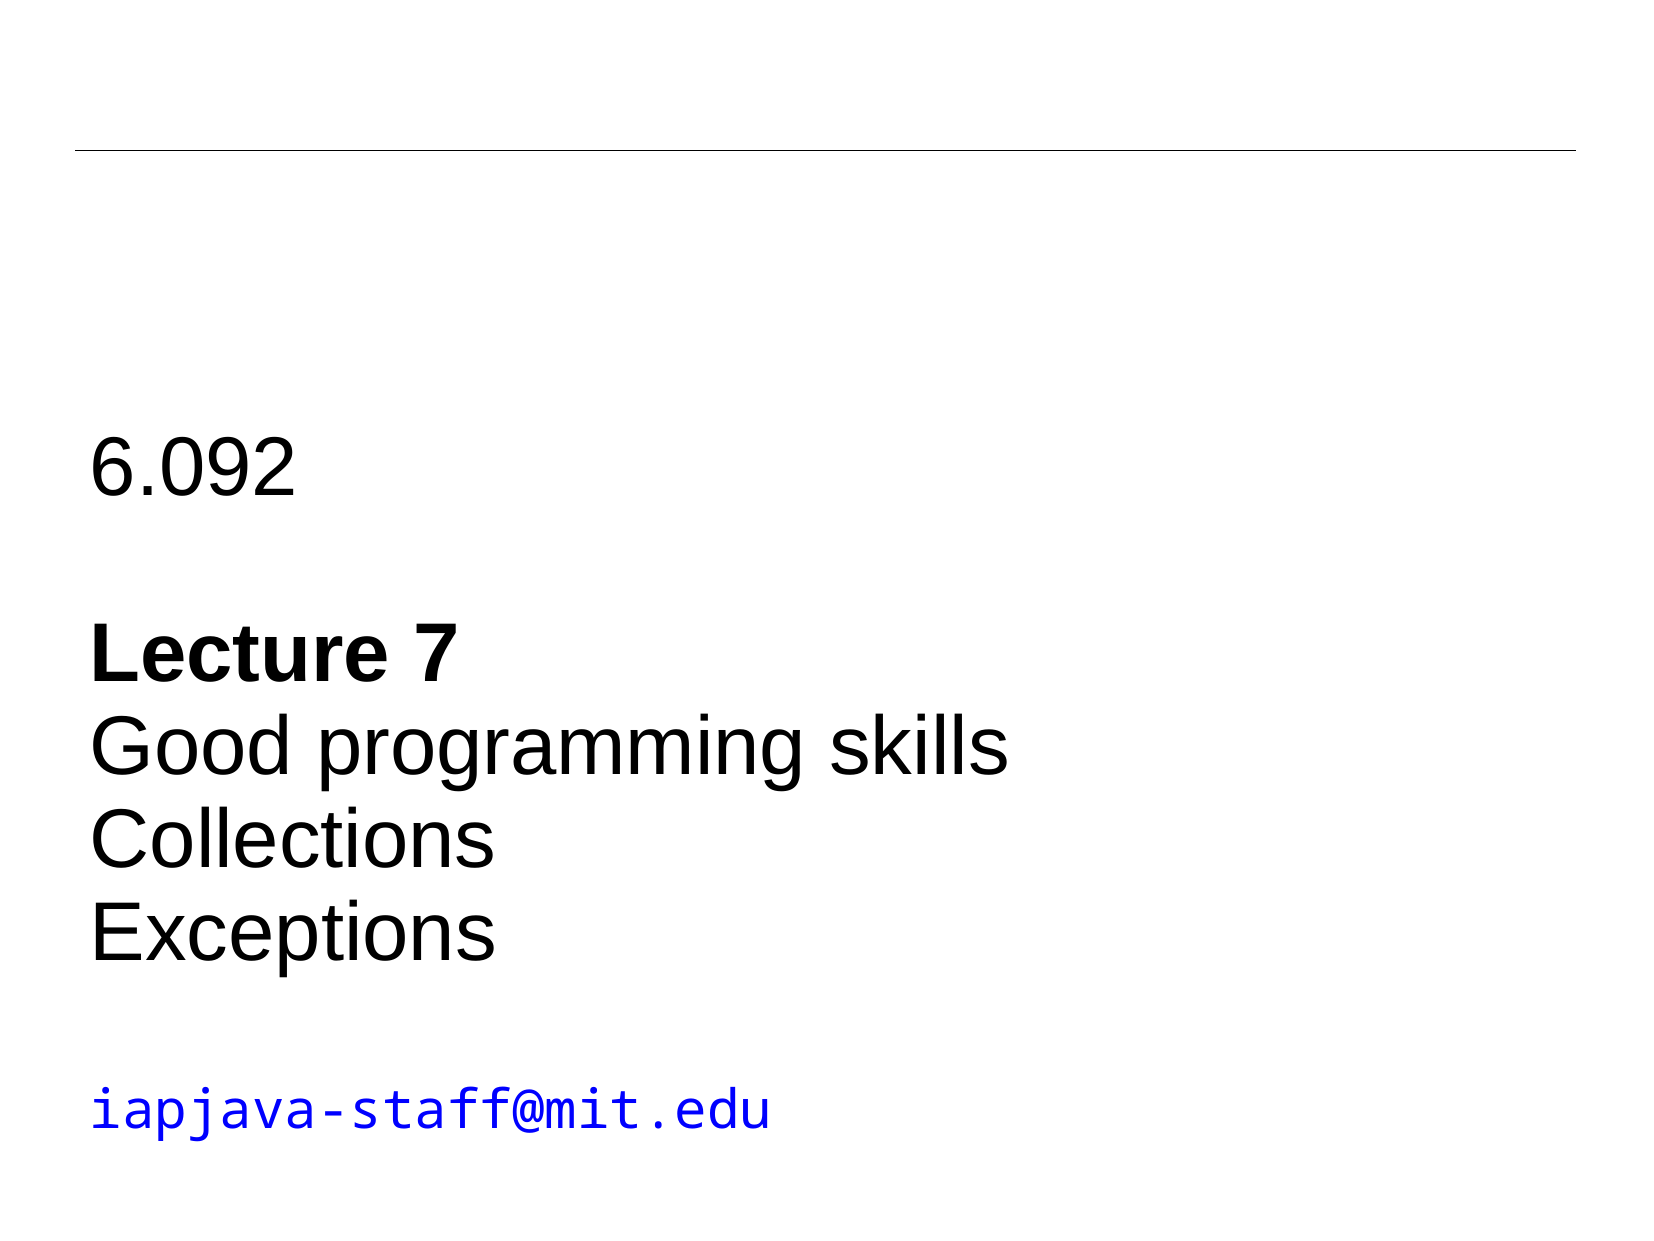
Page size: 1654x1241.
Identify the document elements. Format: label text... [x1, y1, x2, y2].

text_box 6.092 Lecture 7 Good programming skills Collections Exceptions iapjava-staff@mit.edu [75, 412, 1025, 1217]
